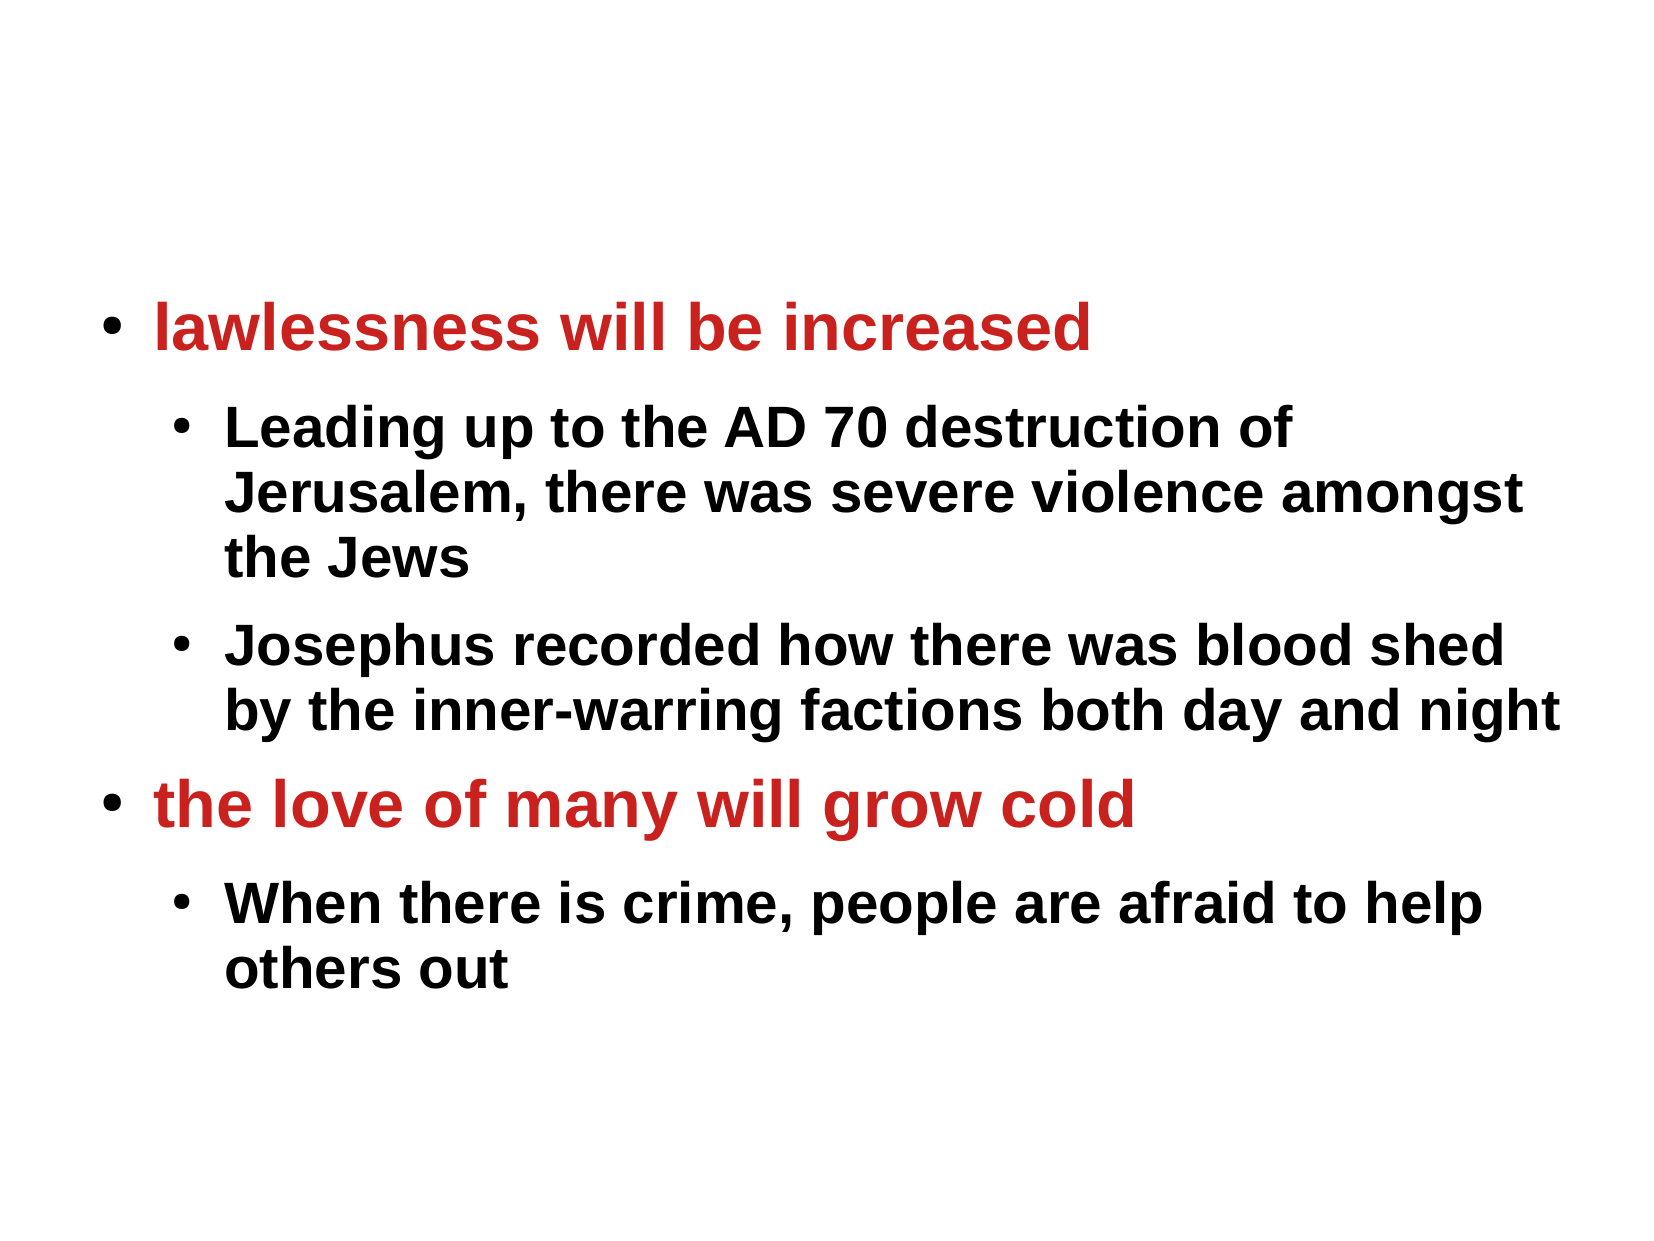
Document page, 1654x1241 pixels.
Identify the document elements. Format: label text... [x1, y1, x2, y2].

list lawlessness will be increased Leading up to the AD 70 destruction of Jerusalem, there was severe violence amongst the Jews Josephus recorded how there was blood shed by the inner-warring factions both day and night the love of many will grow cold When there is crime, people are afraid to help others out [82, 290, 1571, 1010]
